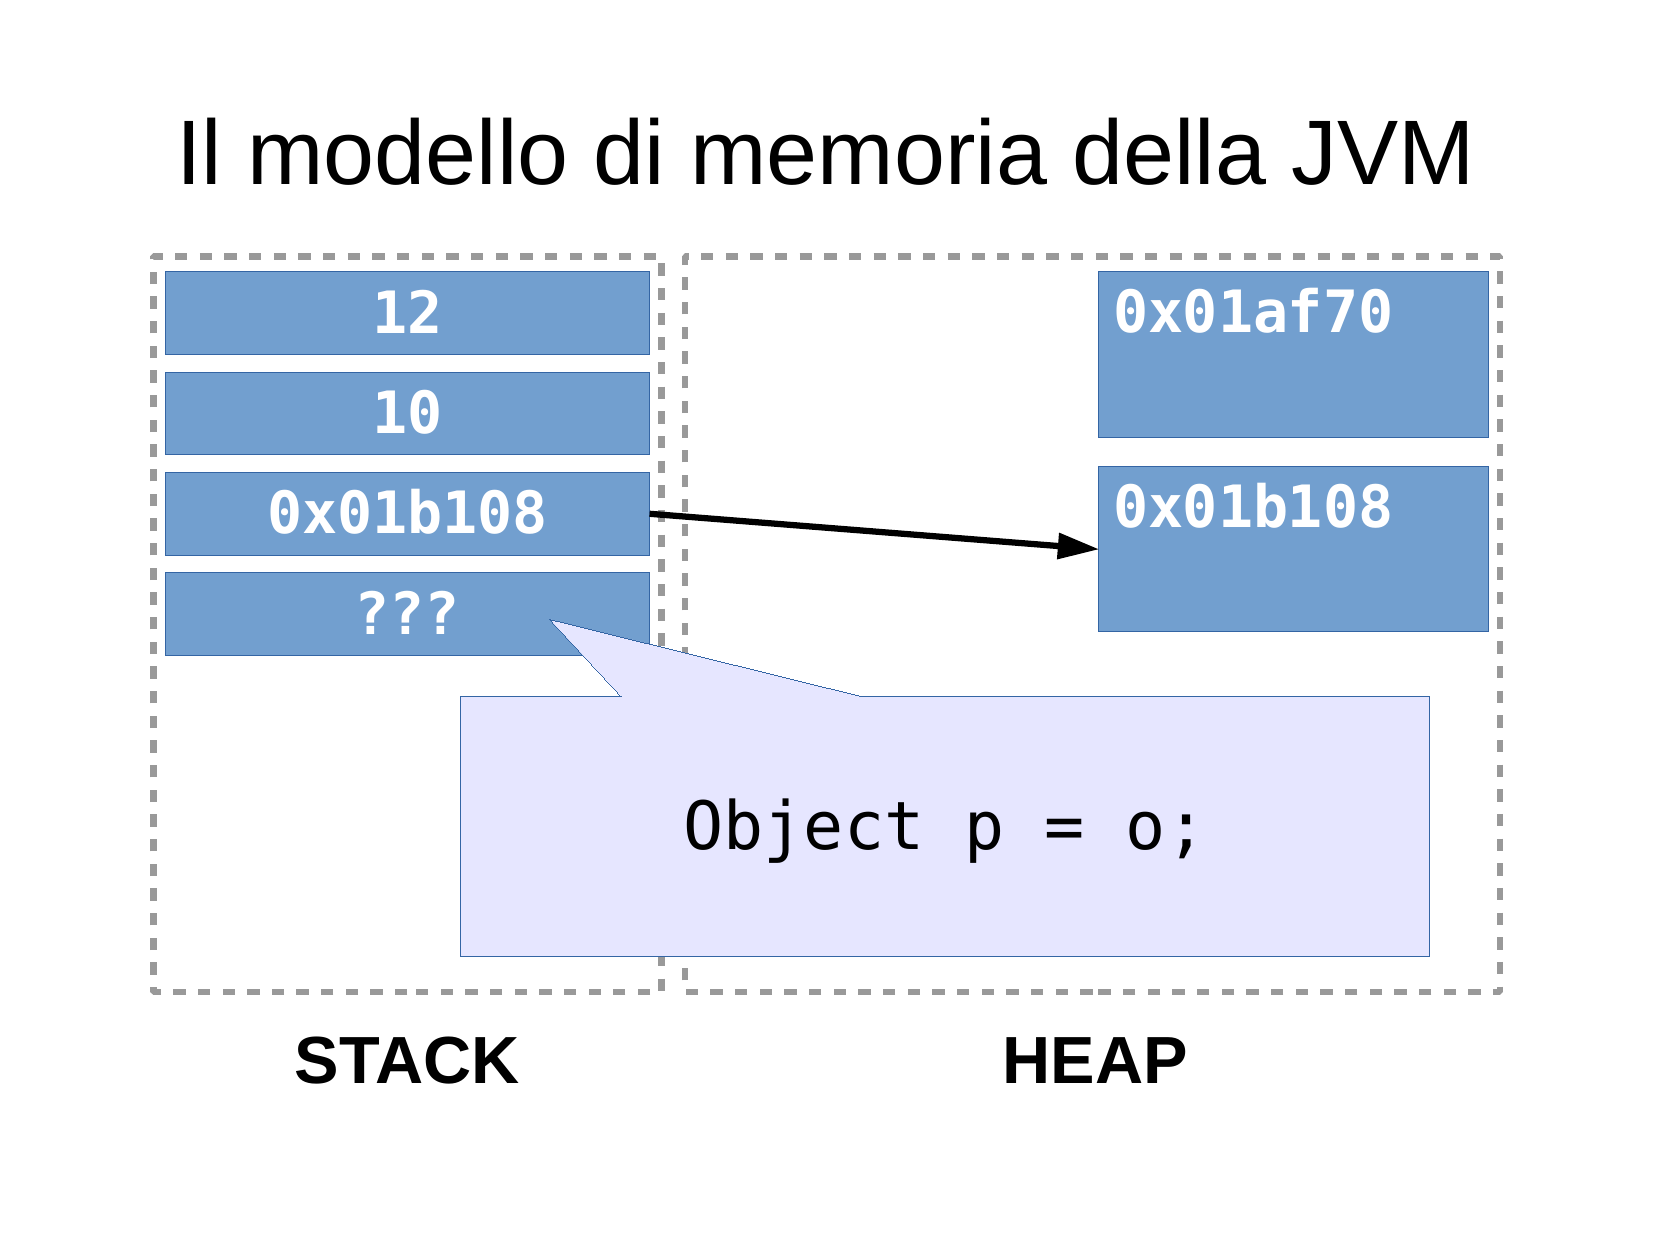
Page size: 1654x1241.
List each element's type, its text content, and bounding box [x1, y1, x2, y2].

text_box 0x01b108 [1098, 466, 1489, 632]
text_box 10 [165, 372, 650, 455]
text_box Object p = o; [460, 619, 1430, 957]
text_box 12 [165, 271, 650, 355]
title Il modello di memoria della JVM [82, 49, 1571, 257]
text_box ??? [165, 572, 650, 656]
text_box 0x01b108 [165, 472, 650, 556]
text_box STACK [165, 1015, 650, 1106]
text_box HEAP [702, 1015, 1489, 1106]
text_box 0x01af70 [1098, 271, 1489, 438]
